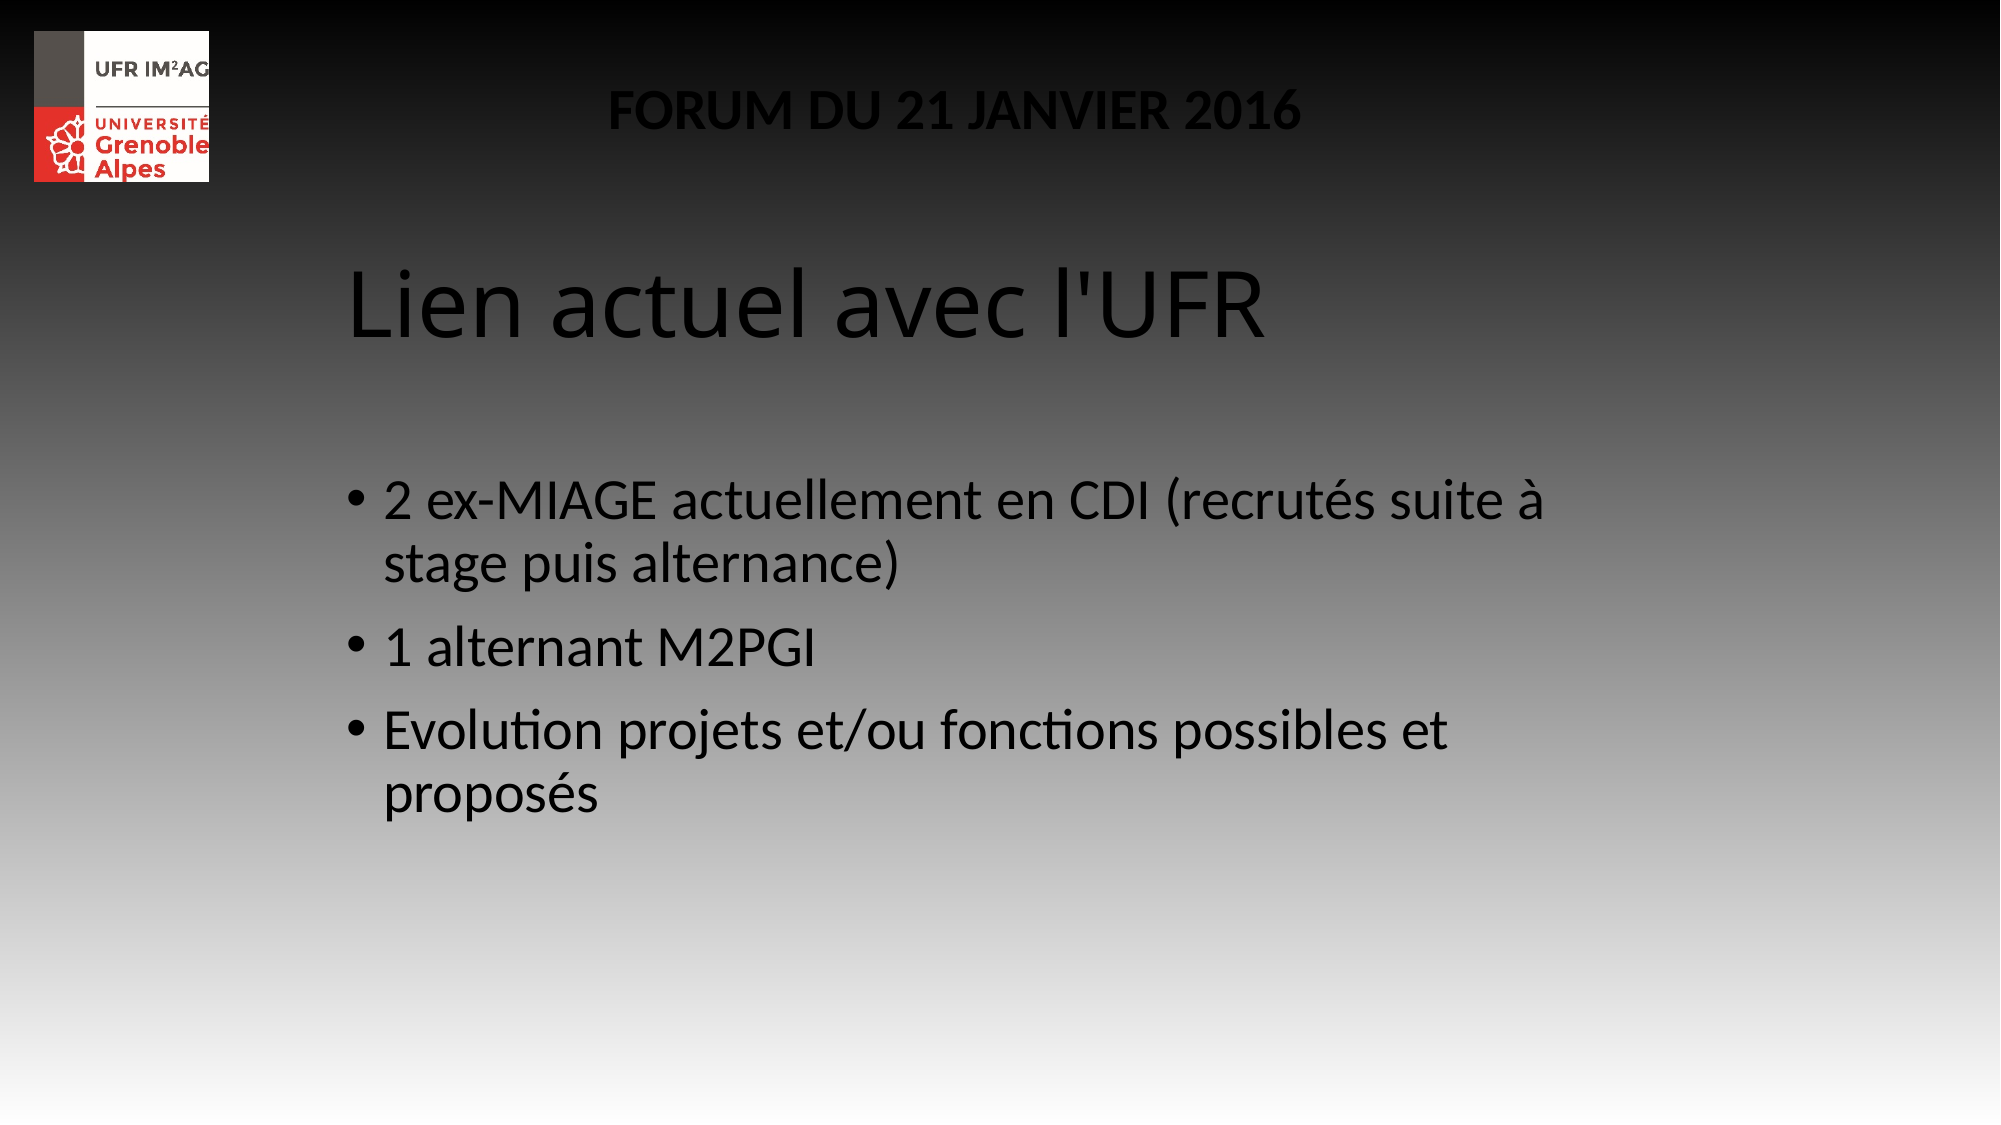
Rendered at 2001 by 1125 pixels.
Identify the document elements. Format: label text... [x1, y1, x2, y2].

picture [34, 31, 209, 182]
list 2 ex-MIAGE actuellement en CDI (recrutés suite à stage puis alternance) 1 alternant M2PGI Evolution projets et/ou fonctions possibles et proposés [330, 461, 1681, 1045]
text_box FORUM DU 21 JANVIER 2016 [593, 63, 1352, 149]
title Lien actuel avec l'UFR [330, 237, 1681, 378]
